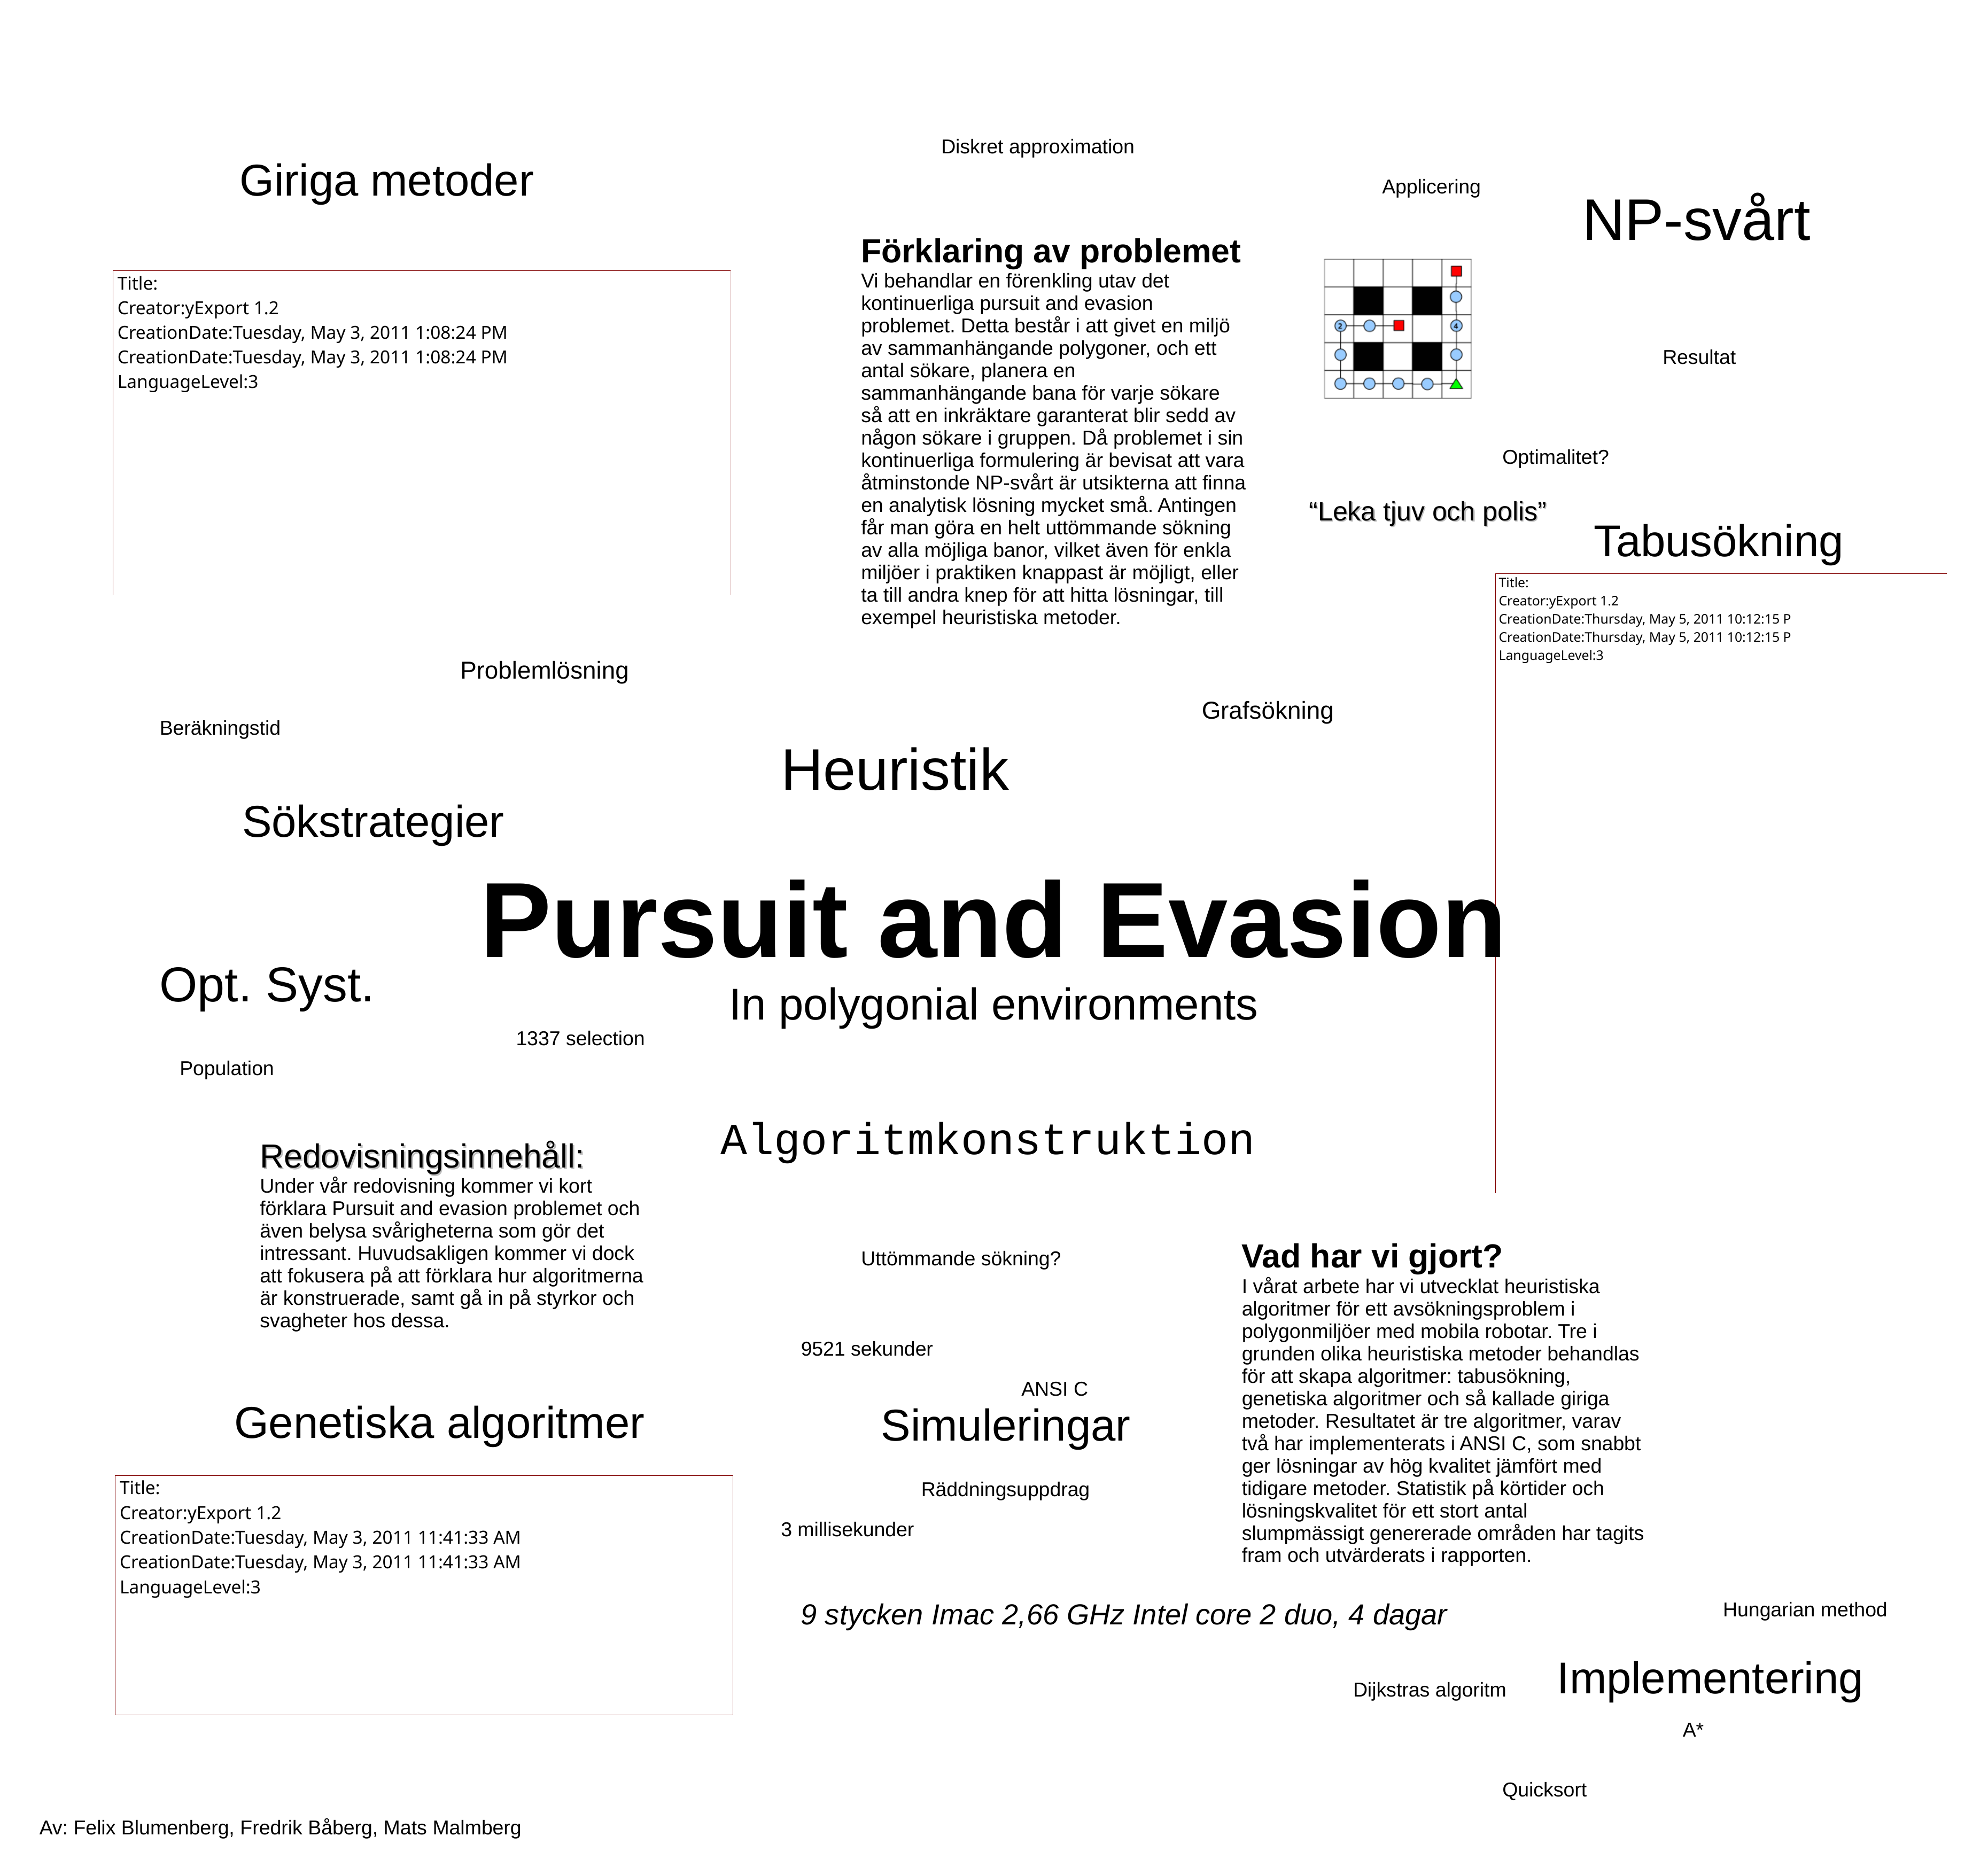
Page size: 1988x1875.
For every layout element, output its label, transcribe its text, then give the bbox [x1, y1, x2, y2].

text_box Av: Felix Blumenberg, Fredrik Båberg, Mats Malmberg [32, 1812, 754, 1843]
text_box Sökstrategier [234, 793, 513, 874]
text_box 1337 selection [508, 1023, 653, 1054]
text_box Redovisningsinnehåll: Under vår redovisning kommer vi kort förklara Pursuit and evasion problemet och även belysa svårigheterna som gör det intressant. Huvudsakligen kommer vi dock att fokusera på att förklara hur algoritmerna är konstruerade, samt gå in på styrkor och svagheter hos dessa. [252, 1133, 653, 1336]
picture [114, 1474, 733, 1715]
picture [112, 269, 731, 595]
text_box Opt. Syst. [152, 953, 433, 1016]
text_box Problemlösning [452, 652, 794, 688]
text_box Dijkstras algoritm [1345, 1675, 1515, 1705]
text_box A* [1675, 1715, 1752, 1765]
text_box Quicksort [1494, 1775, 1595, 1806]
text_box Vad har vi gjort? I vårat arbete har vi utvecklat heuristiska algoritmer för ett avsökningsproblem i polygonmiljöer med mobila robotar. Tre i grunden olika heuristiska metoder behandlas för att skapa algoritmer: tabusökning, genetiska algoritmer och så kallade giriga metoder. Resultatet är tre algoritmer, varav två har implementerats i ANSI C, som snabbt ger lösningar av hög kvalitet jämfört med tidigare metoder. Statistik på körtider och lösningskvalitet för ett stort antal slumpmässigt genererade områden har tagits fram och utvärderats i rapporten. [1234, 1234, 1655, 1659]
text_box Grafsökning [1194, 693, 1342, 728]
text_box ANSI C [1013, 1374, 1134, 1405]
text_box NP-svårt [1574, 183, 1858, 273]
text_box Implementering [1549, 1649, 1872, 1707]
text_box Tabusökning [1586, 512, 1852, 570]
text_box Pursuit and Evasion In polygonial environments [452, 856, 1536, 1034]
text_box Genetiska algoritmer [226, 1394, 653, 1454]
text_box Population [172, 1053, 433, 1084]
text_box Giriga metoder [232, 152, 754, 209]
text_box Resultat [1655, 341, 1744, 372]
text_box 9 stycken Imac 2,66 GHz Intel core 2 duo, 4 dagar [793, 1594, 1456, 1635]
text_box Uttömmande sökning? [853, 1243, 1069, 1274]
text_box Räddningsuppdrag [913, 1474, 1174, 1505]
text_box 3 millisekunder [773, 1514, 1275, 1545]
text_box Förklaring av problemet Vi behandlar en förenkling utav det kontinuerliga pursuit and evasion problemet. Detta består i att givet en miljö av sammanhängande polygoner, och ett antal sökare, planera en sammanhängande bana för varje sökare så att en inkräktare garanterat blir sedd av någon sökare i gruppen. Då problemet i sin kontinuerliga formulering är bevisat att vara åtminstonde NP-svårt är utsikterna att finna en analytisk lösning mycket små. Antingen får man göra en helt uttömmande sökning av alla möjliga banor, vilket även för enkla miljöer i praktiken knappast är möjligt, eller ta till andra knep för att hitta lösningar, till exempel heuristiska metoder. [853, 228, 1254, 633]
text_box Heuristik [773, 733, 1415, 806]
text_box Diskret approximation [933, 131, 1334, 162]
text_box “Leka tjuv och polis” [1301, 492, 1555, 550]
text_box Simuleringar [873, 1396, 1139, 1454]
text_box Optimalitet? [1494, 442, 1695, 473]
picture [1314, 252, 1480, 408]
text_box 9521 sekunder [793, 1334, 941, 1374]
text_box Hungarian method [1715, 1594, 1896, 1625]
text_box Applicering [1374, 172, 1695, 203]
text_box Beräkningstid [152, 713, 413, 743]
text_box Algoritmkonstruktion [713, 1114, 1294, 1172]
picture [1494, 572, 1947, 1193]
